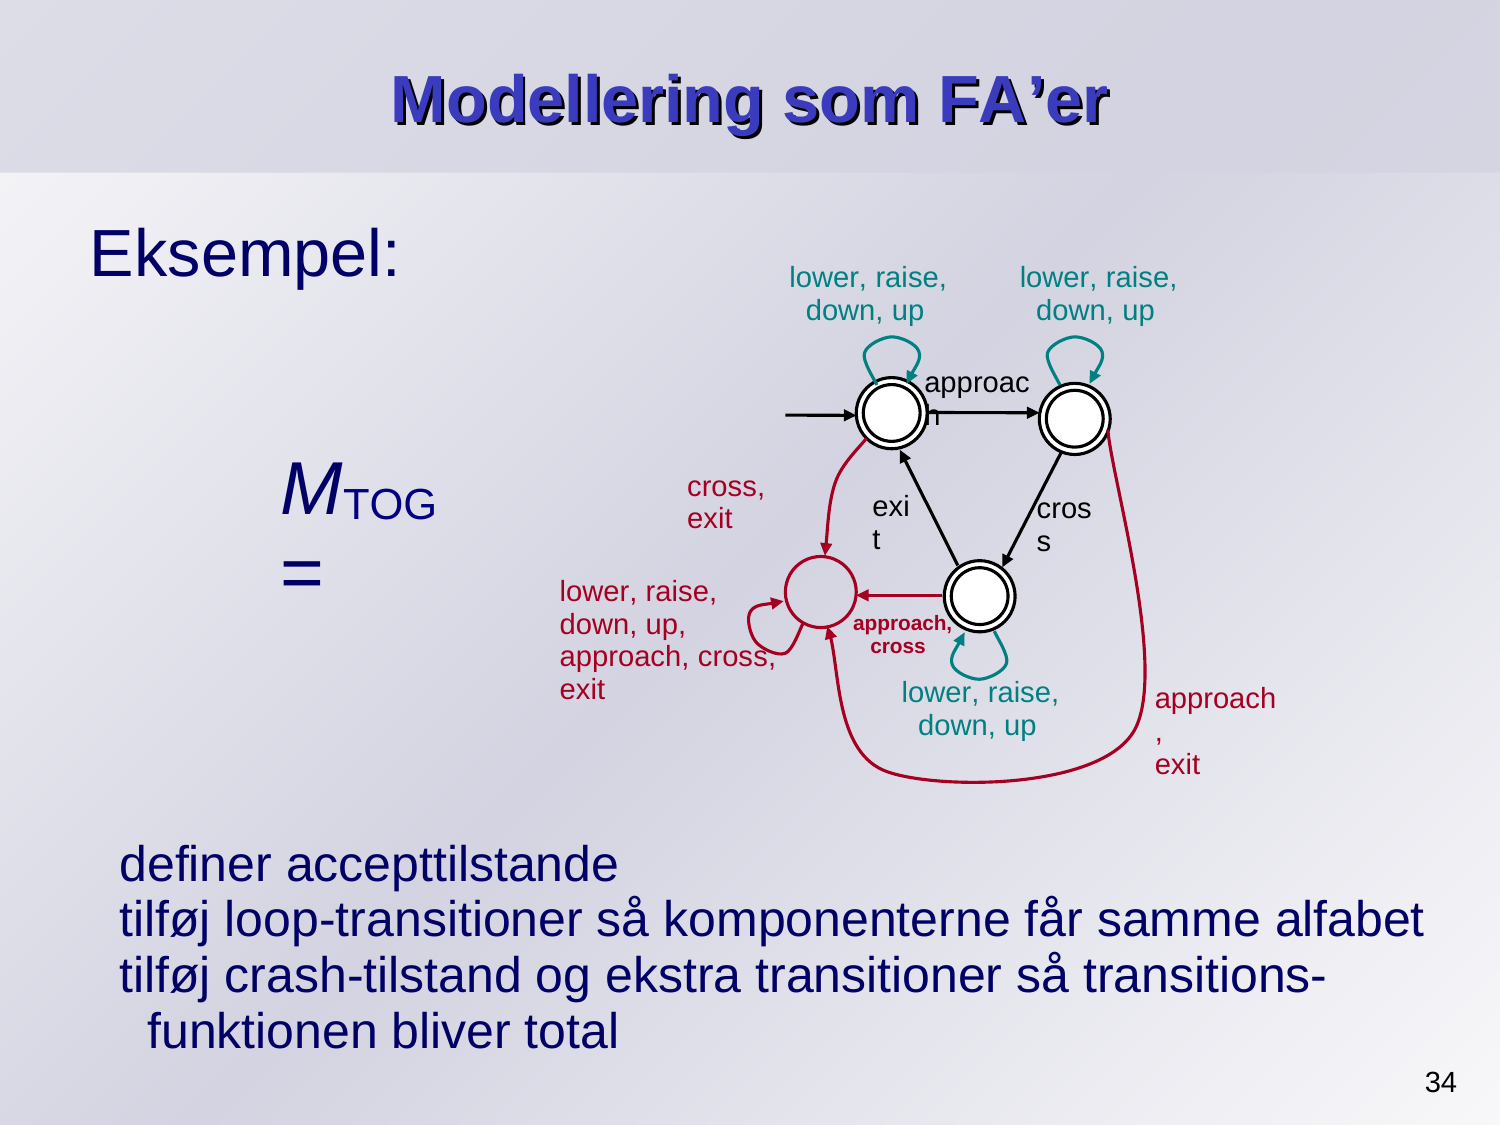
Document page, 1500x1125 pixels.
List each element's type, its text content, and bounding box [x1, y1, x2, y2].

title Modellering som FA’er [75, 24, 1426, 173]
text_box cross, exit [672, 461, 834, 543]
text_box approach, exit [1140, 674, 1300, 789]
text_box lower, raise, down, up [1005, 253, 1199, 335]
text_box approach [909, 358, 1062, 440]
text_box approach [1050, 358, 1062, 383]
text_box definer accepttilstande tilføj loop-transitioner så komponenterne får samme alfabet tilføj crash-tilstand og ekstra transitioner så transitions- funktionen bliver total [76, 828, 1465, 1067]
text_box exit [857, 482, 933, 564]
text_box MTOG = [265, 438, 517, 622]
text_box lower, raise, down, up [886, 668, 1081, 750]
text_box lower, raise, down, up [774, 253, 969, 335]
text_box cross [1021, 484, 1122, 566]
text_box approach, cross [838, 603, 968, 666]
text_box lower, raise, down, up, approach, cross, exit [544, 567, 799, 714]
list Eksempel: [74, 208, 1459, 1048]
